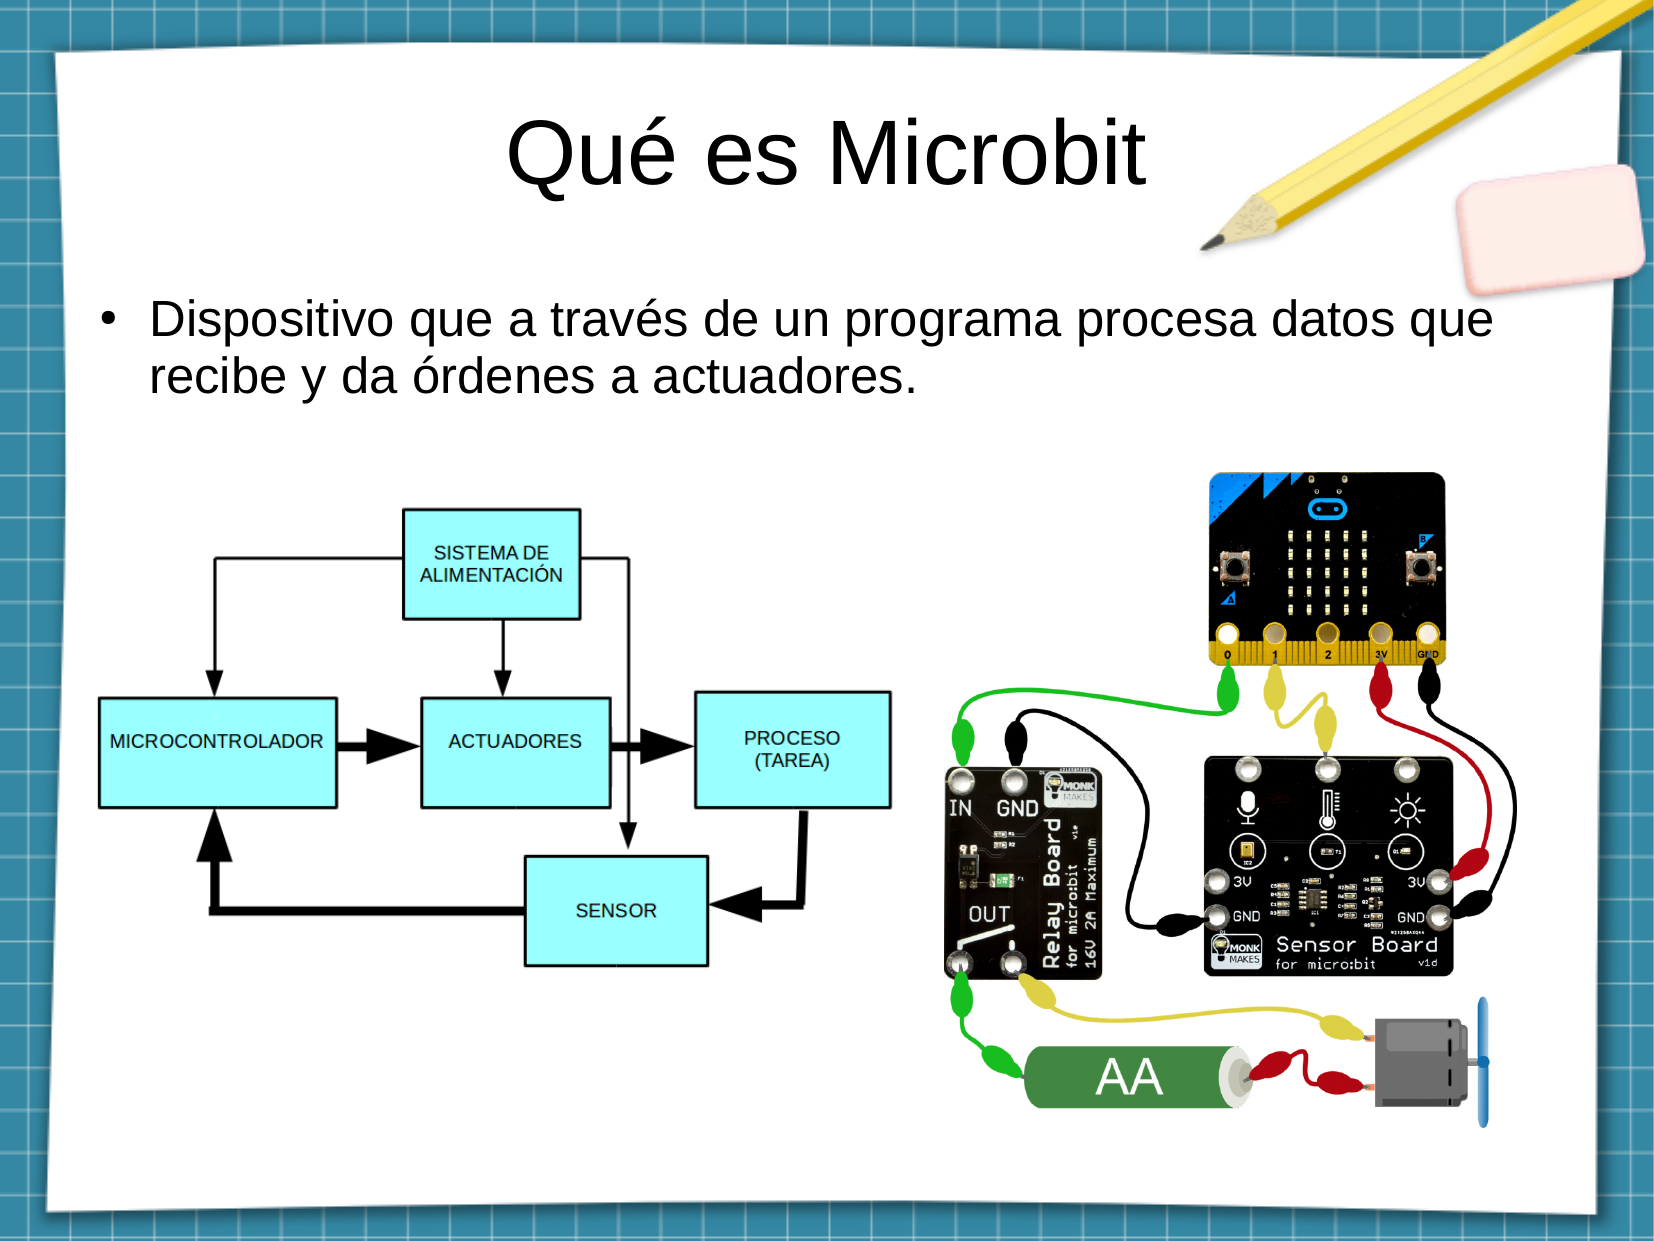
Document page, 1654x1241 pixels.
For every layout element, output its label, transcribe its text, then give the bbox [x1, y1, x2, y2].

picture [0, 0, 1654, 1241]
title Qué es Microbit [82, 49, 1571, 257]
list Dispositivo que a través de un programa procesa datos que recibe y da órdenes a actuadores. [82, 290, 1571, 603]
